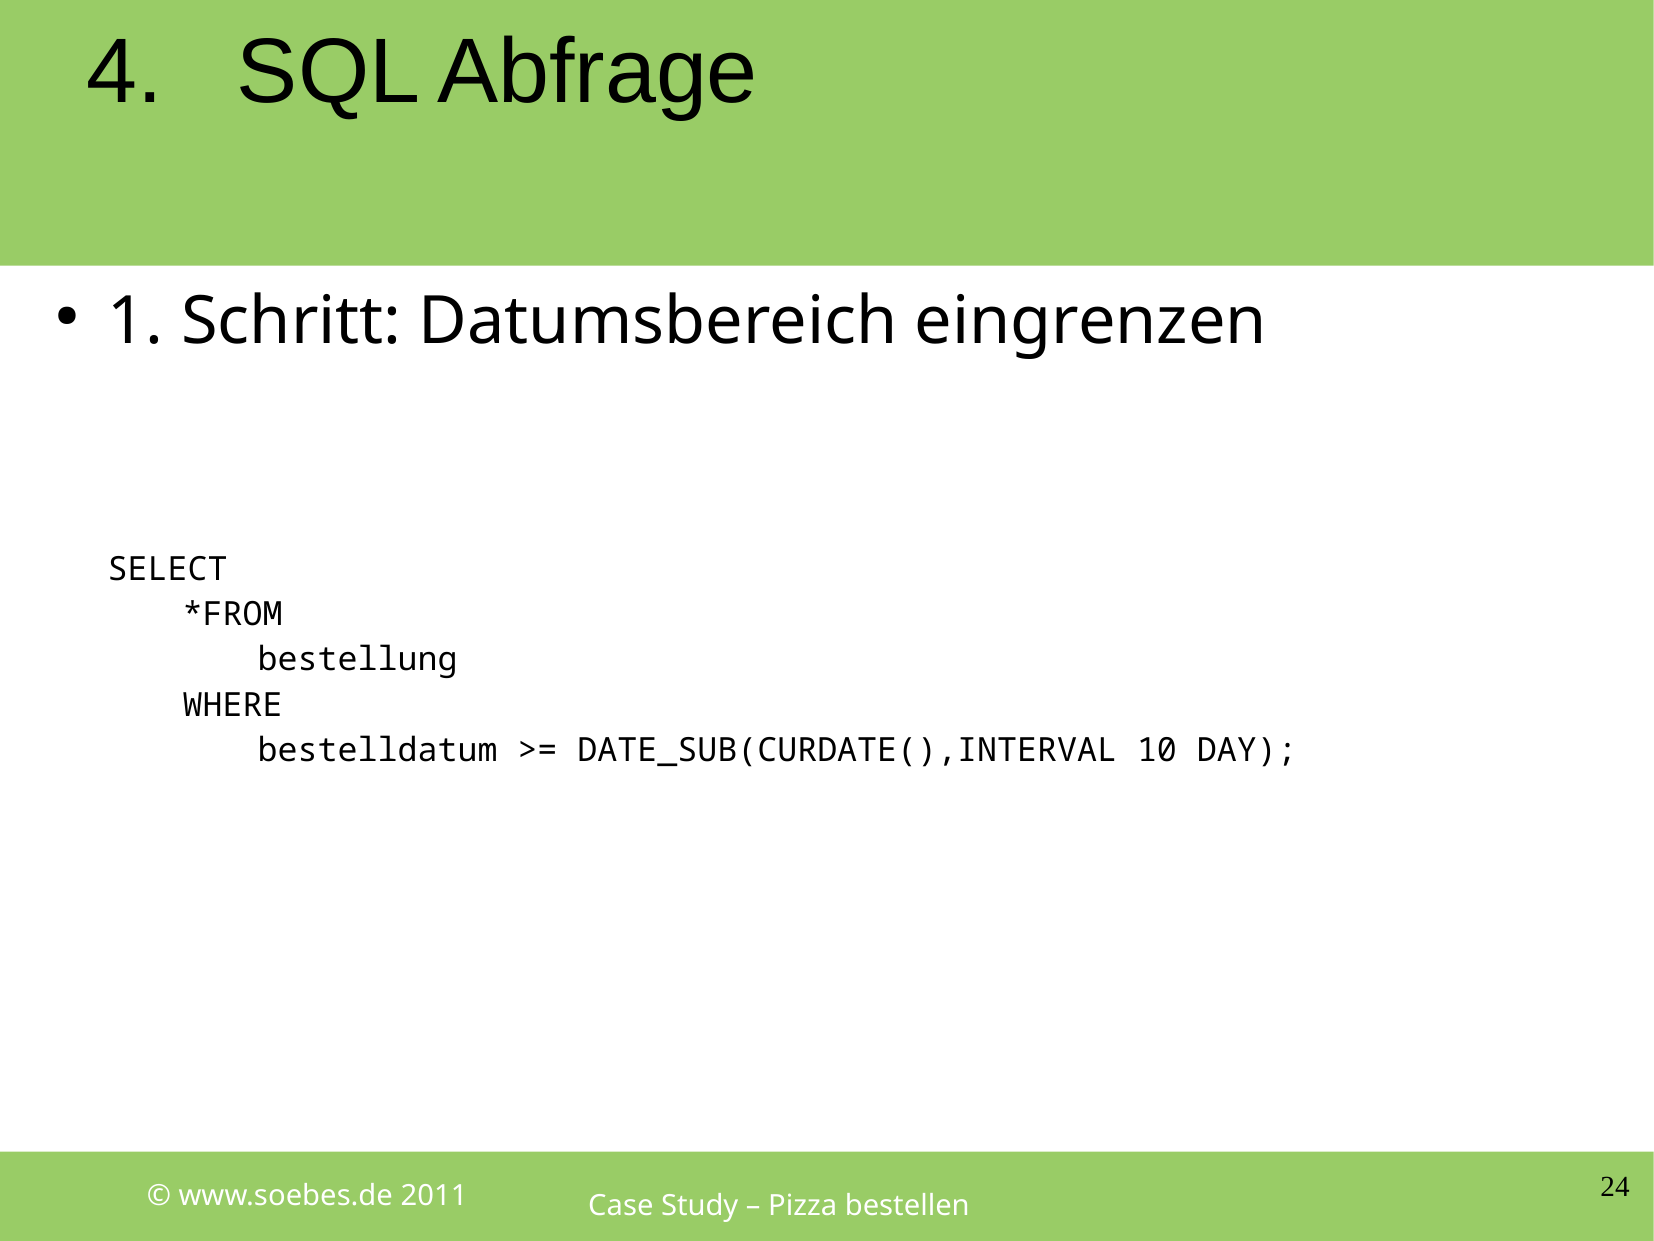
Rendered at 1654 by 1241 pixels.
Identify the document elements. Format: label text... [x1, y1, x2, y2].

list 1. Schritt: Datumsbereich eingrenzen SELECT *FROM bestellung WHERE bestelldatum >= DATE_SUB(CURDATE(),INTERVAL 10 DAY); [37, 272, 1613, 1091]
title 4. SQL Abfrage [86, 17, 1576, 226]
